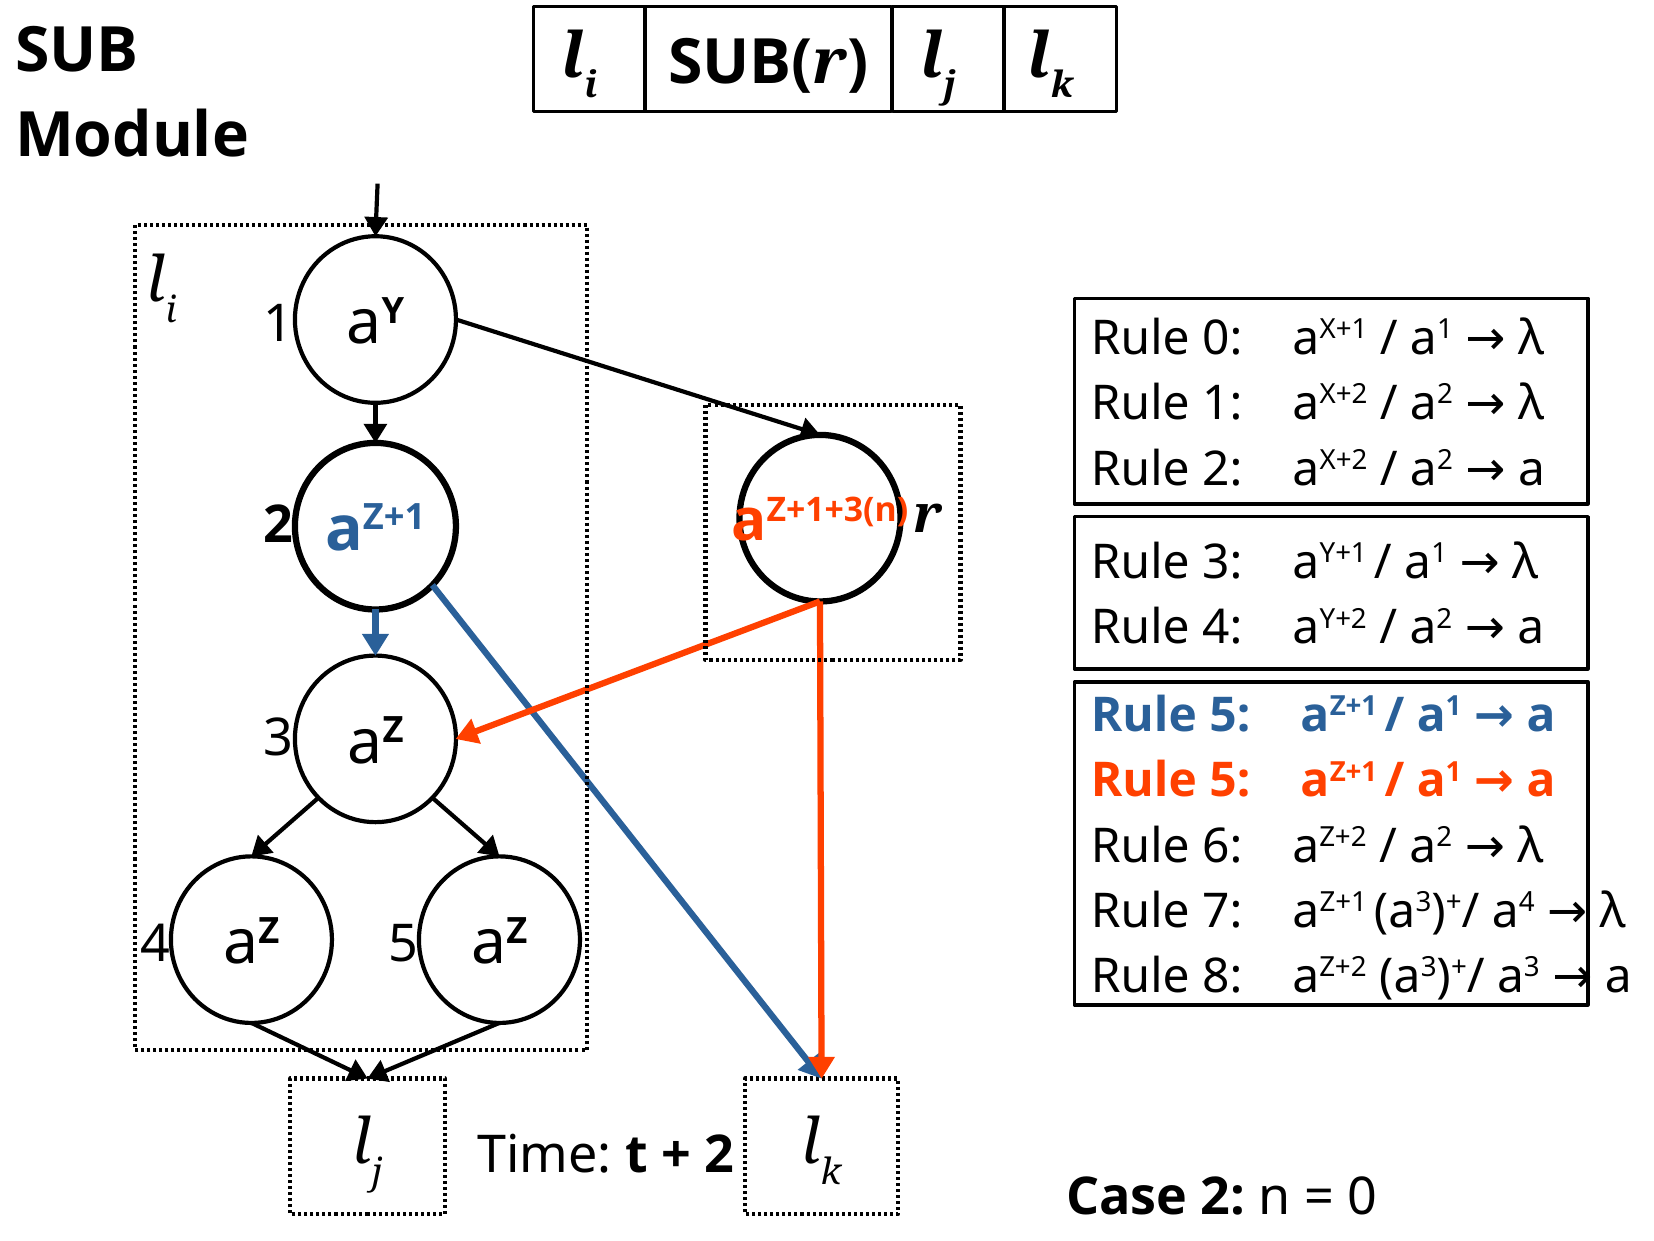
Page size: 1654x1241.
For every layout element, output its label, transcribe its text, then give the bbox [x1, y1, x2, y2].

text_box r [898, 469, 946, 556]
text_box SUB Module [0, 0, 346, 95]
text_box 4 [125, 898, 186, 997]
text_box SUB(r) [645, 6, 892, 112]
text_box Rule 5: aZ+1 / a1 → a Rule 5: aZ+1 / a1 → a Rule 6: aZ+2 / a2 → λ Rule 7: aZ+1 (a3)+/ a4 → λ Rule 8: aZ+2 (a3)+/ a3 → a [1074, 681, 1589, 1006]
text_box li [131, 227, 196, 341]
text_box lj [892, 6, 1004, 112]
text_box Rule 0: aX+1 / a1 → λ Rule 1: aX+2 / a2 → λ Rule 2: aX+2 / a2 → a [1074, 298, 1589, 504]
text_box aZ [308, 655, 456, 823]
text_box aZ [429, 856, 580, 1023]
text_box Rule 3: aY+1 / a1 → λ Rule 4: aY+2 / a2 → a [1074, 516, 1589, 669]
text_box Case 2: n = 0 [1051, 1151, 1650, 1236]
text_box 3 [249, 692, 310, 790]
text_box 5 [373, 898, 434, 997]
text_box 2 [249, 479, 310, 577]
text_box aZ+1+3(n) [740, 434, 898, 602]
text_box aZ+1 [309, 442, 456, 610]
text_box aZ [181, 856, 332, 1023]
text_box lk [745, 1078, 899, 1215]
text_box aY [305, 236, 456, 403]
text_box lj [290, 1078, 445, 1215]
text_box li [533, 6, 645, 112]
text_box Time: t + 2 [462, 1109, 721, 1193]
text_box 1 [249, 278, 310, 376]
text_box lk [1004, 6, 1117, 112]
